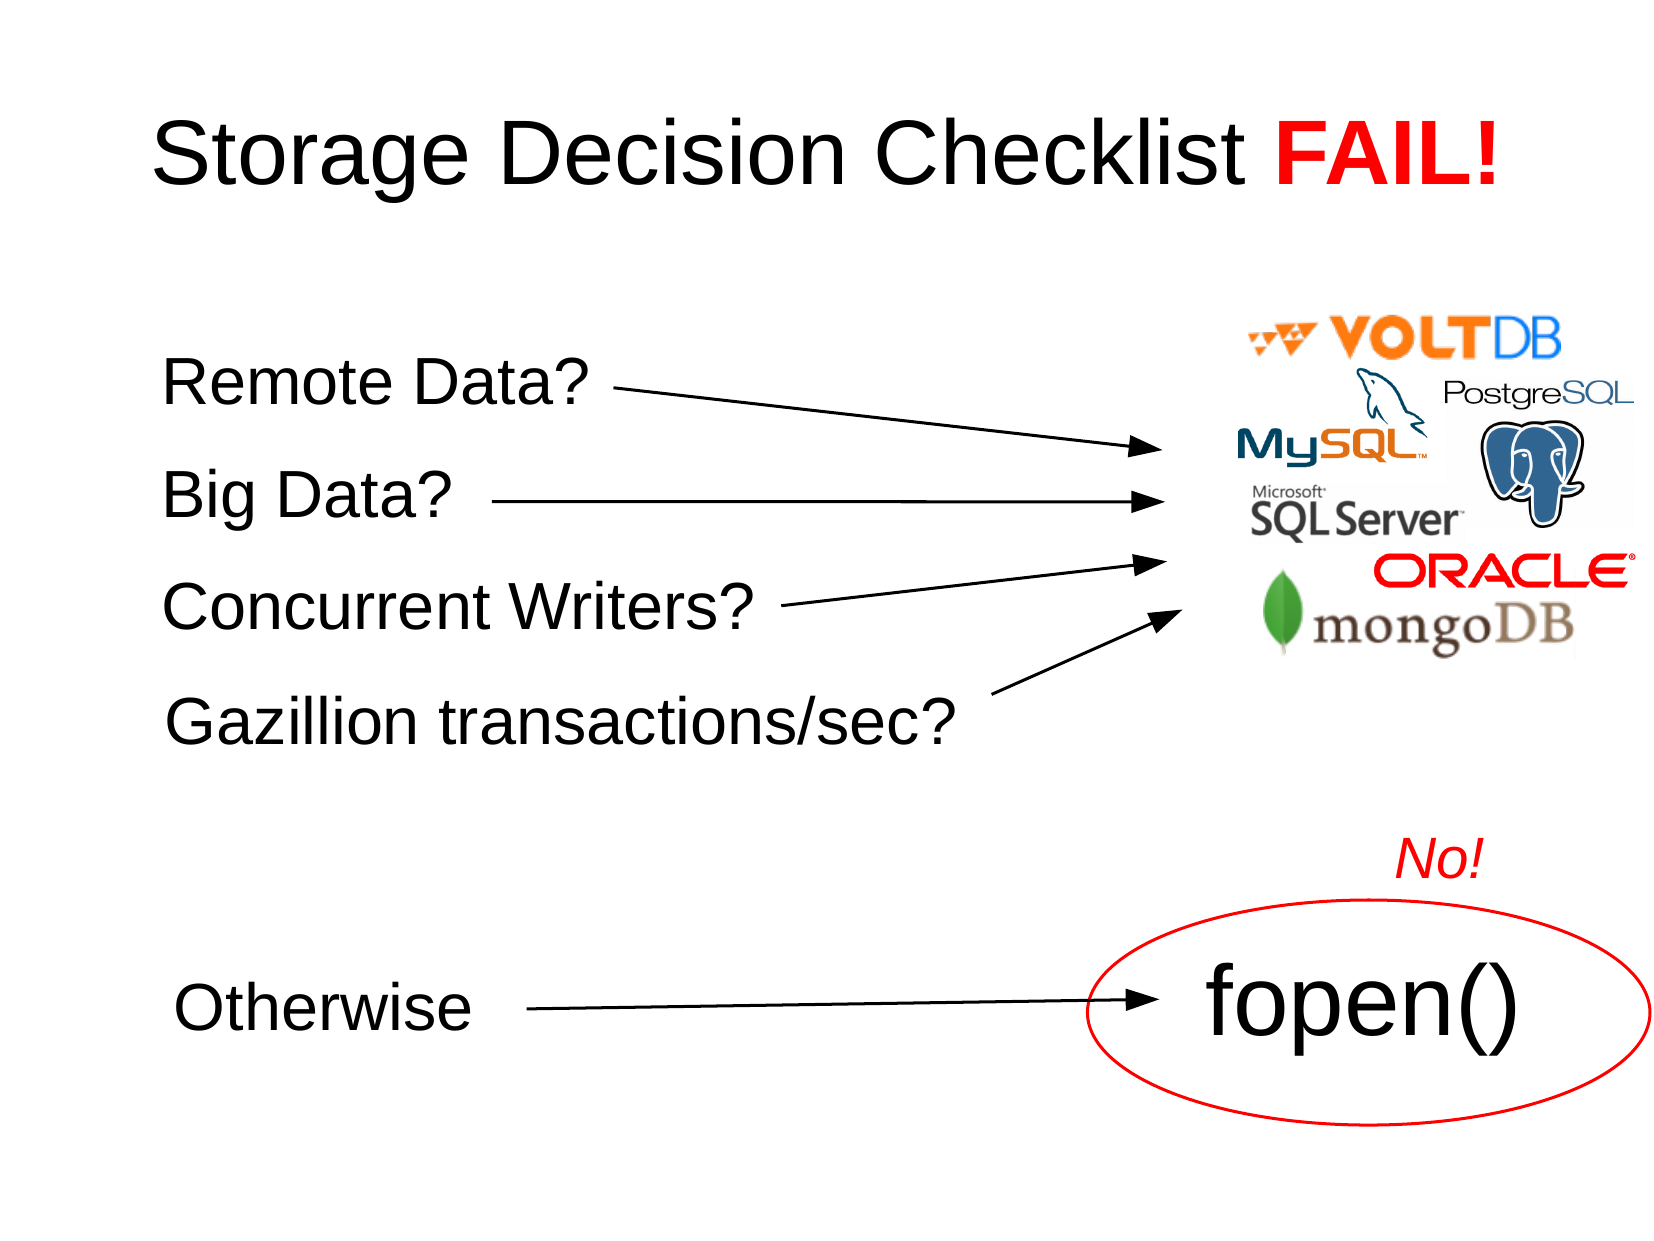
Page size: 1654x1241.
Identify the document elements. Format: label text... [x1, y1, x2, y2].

picture [1231, 287, 1634, 544]
text_box Gazillion transactions/sec? [150, 676, 976, 766]
text_box Big Data? [146, 449, 470, 539]
text_box No! [1379, 818, 1501, 938]
title Storage Decision Checklist FAIL! [82, 49, 1571, 257]
text_box fopen() [1191, 937, 1537, 1065]
text_box Concurrent Writers? [146, 561, 773, 652]
text_box Remote Data? [146, 336, 607, 427]
text_box Otherwise [159, 962, 490, 1053]
picture [1262, 548, 1639, 665]
